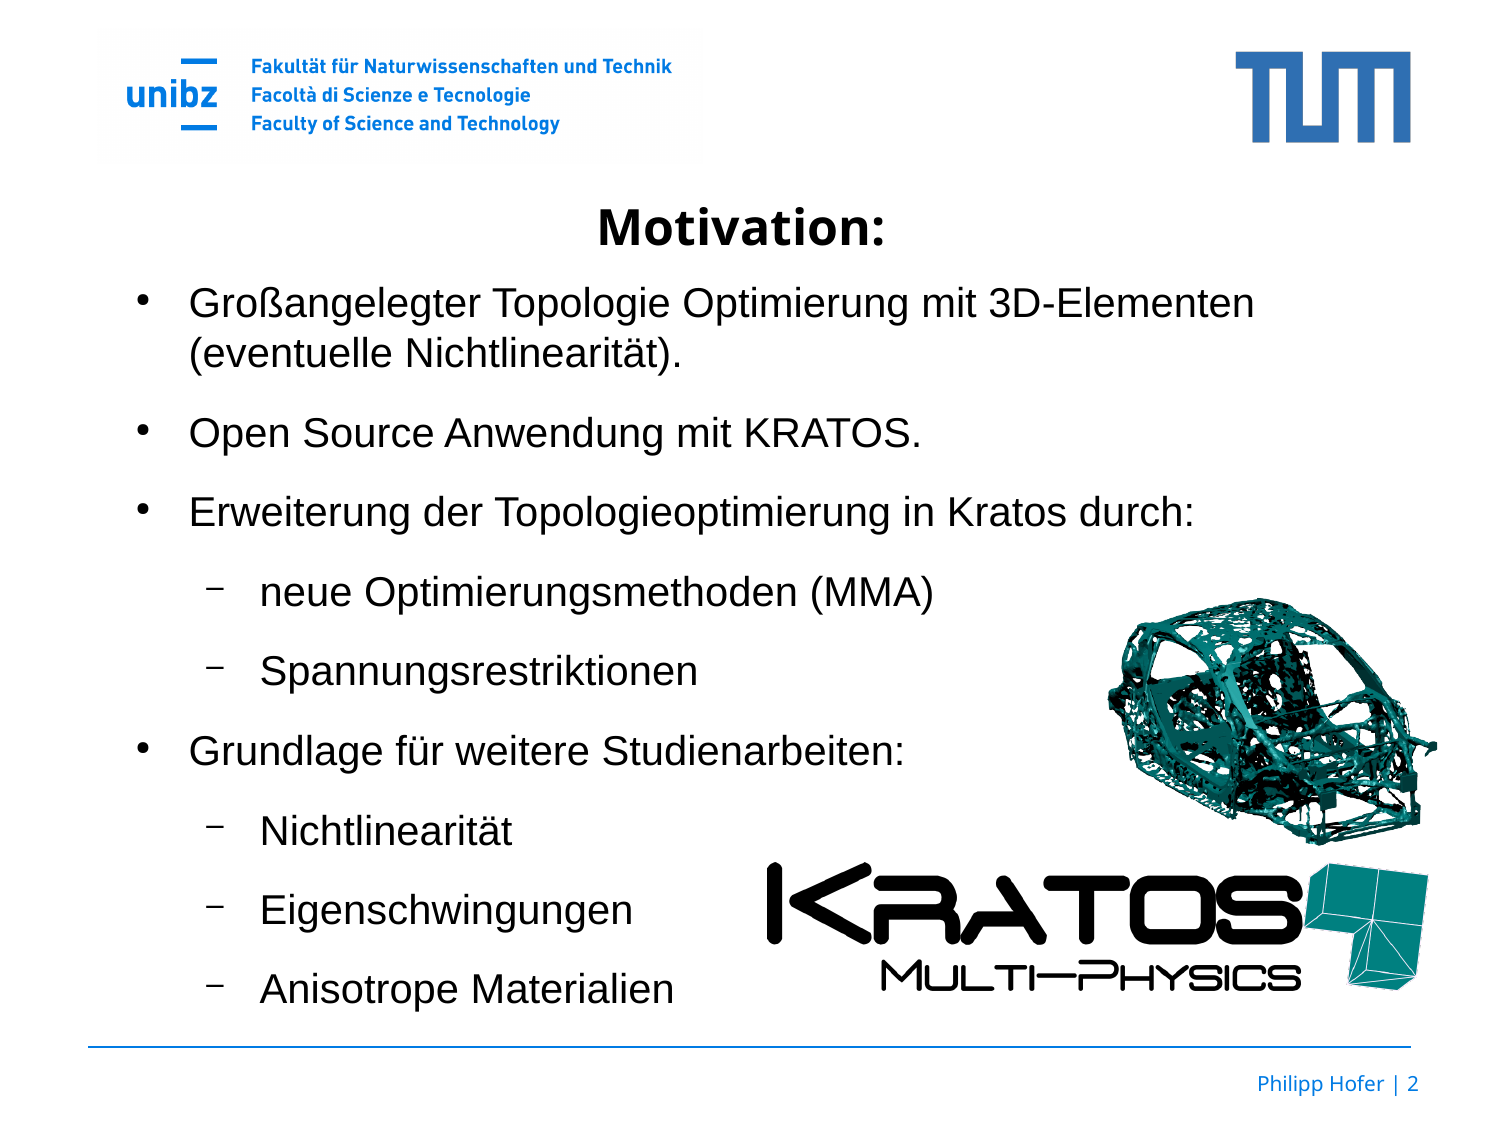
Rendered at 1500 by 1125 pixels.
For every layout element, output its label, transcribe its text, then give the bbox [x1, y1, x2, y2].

text_box Motivation: [103, 137, 1397, 300]
picture [1145, 0, 1500, 233]
picture [1098, 586, 1443, 851]
picture [97, 28, 703, 164]
text_box Großangelegter Topologie Optimierung mit 3D-Elementen (eventuelle Nichtlinearität). Open Source Anwendung mit KRATOS. Erweiterung der Topologieoptimierung in Kratos durch: neue Optimierungsmethoden (MMA) Spannungsrestriktionen Grundlage für weitere Studienarbeiten: Nichtlinearität Eigenschwingungen Anisotrope Materialien [103, 268, 1335, 1004]
picture [767, 862, 1429, 991]
